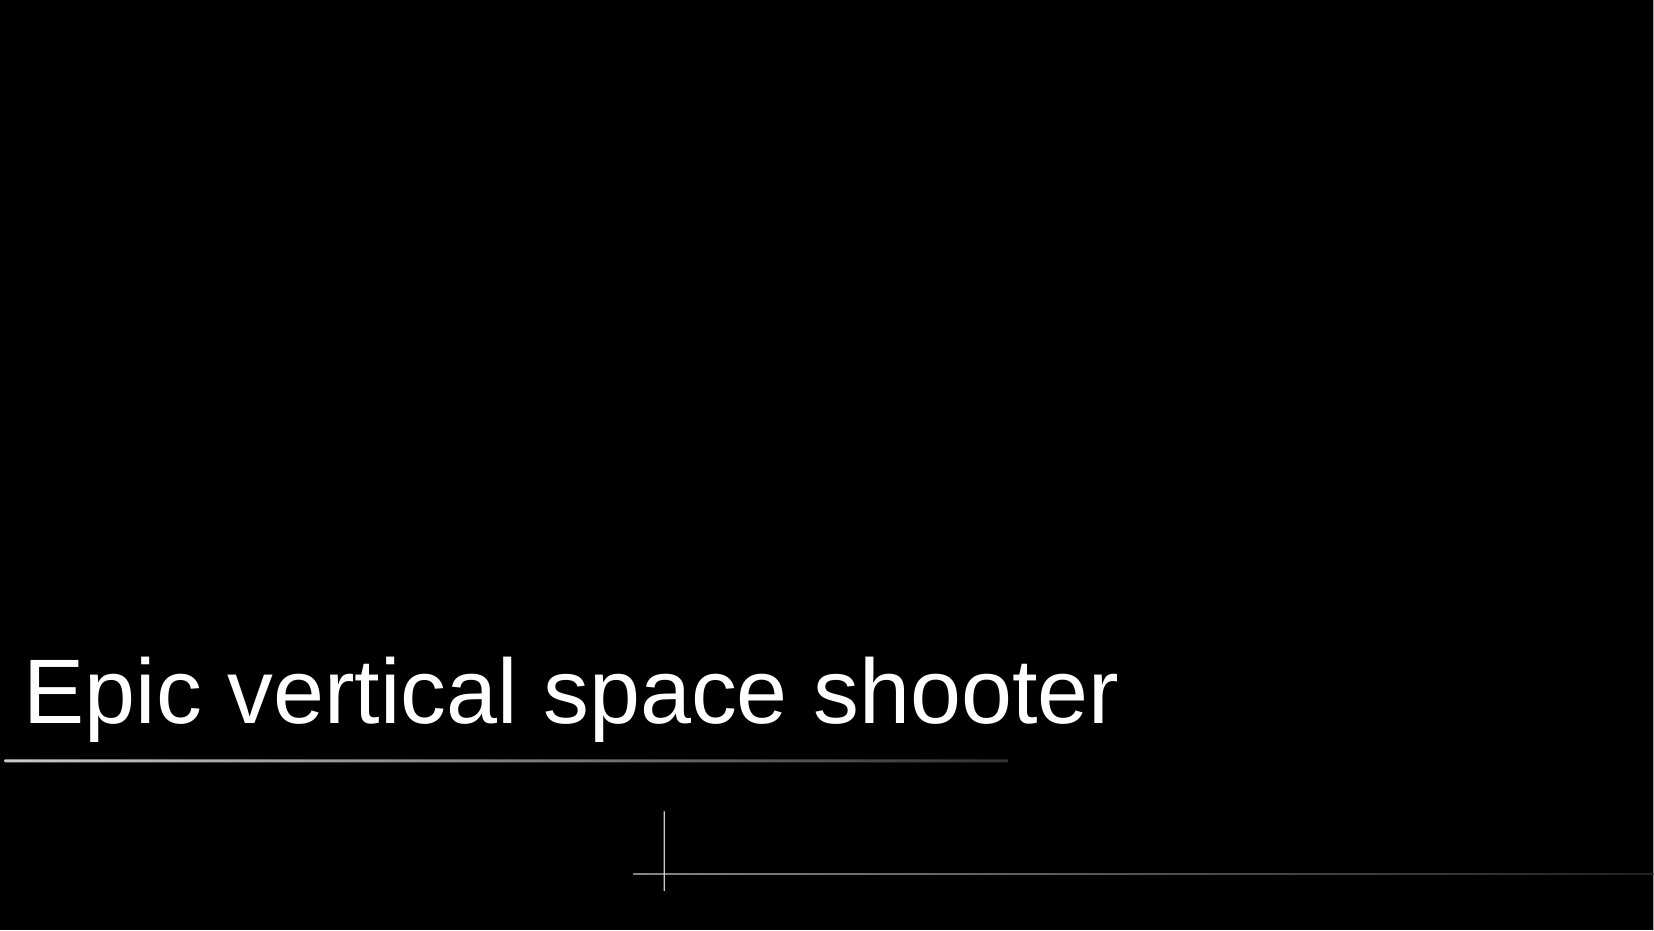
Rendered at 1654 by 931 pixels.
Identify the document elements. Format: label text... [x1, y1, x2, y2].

title Epic vertical space shooter [23, 637, 1501, 746]
